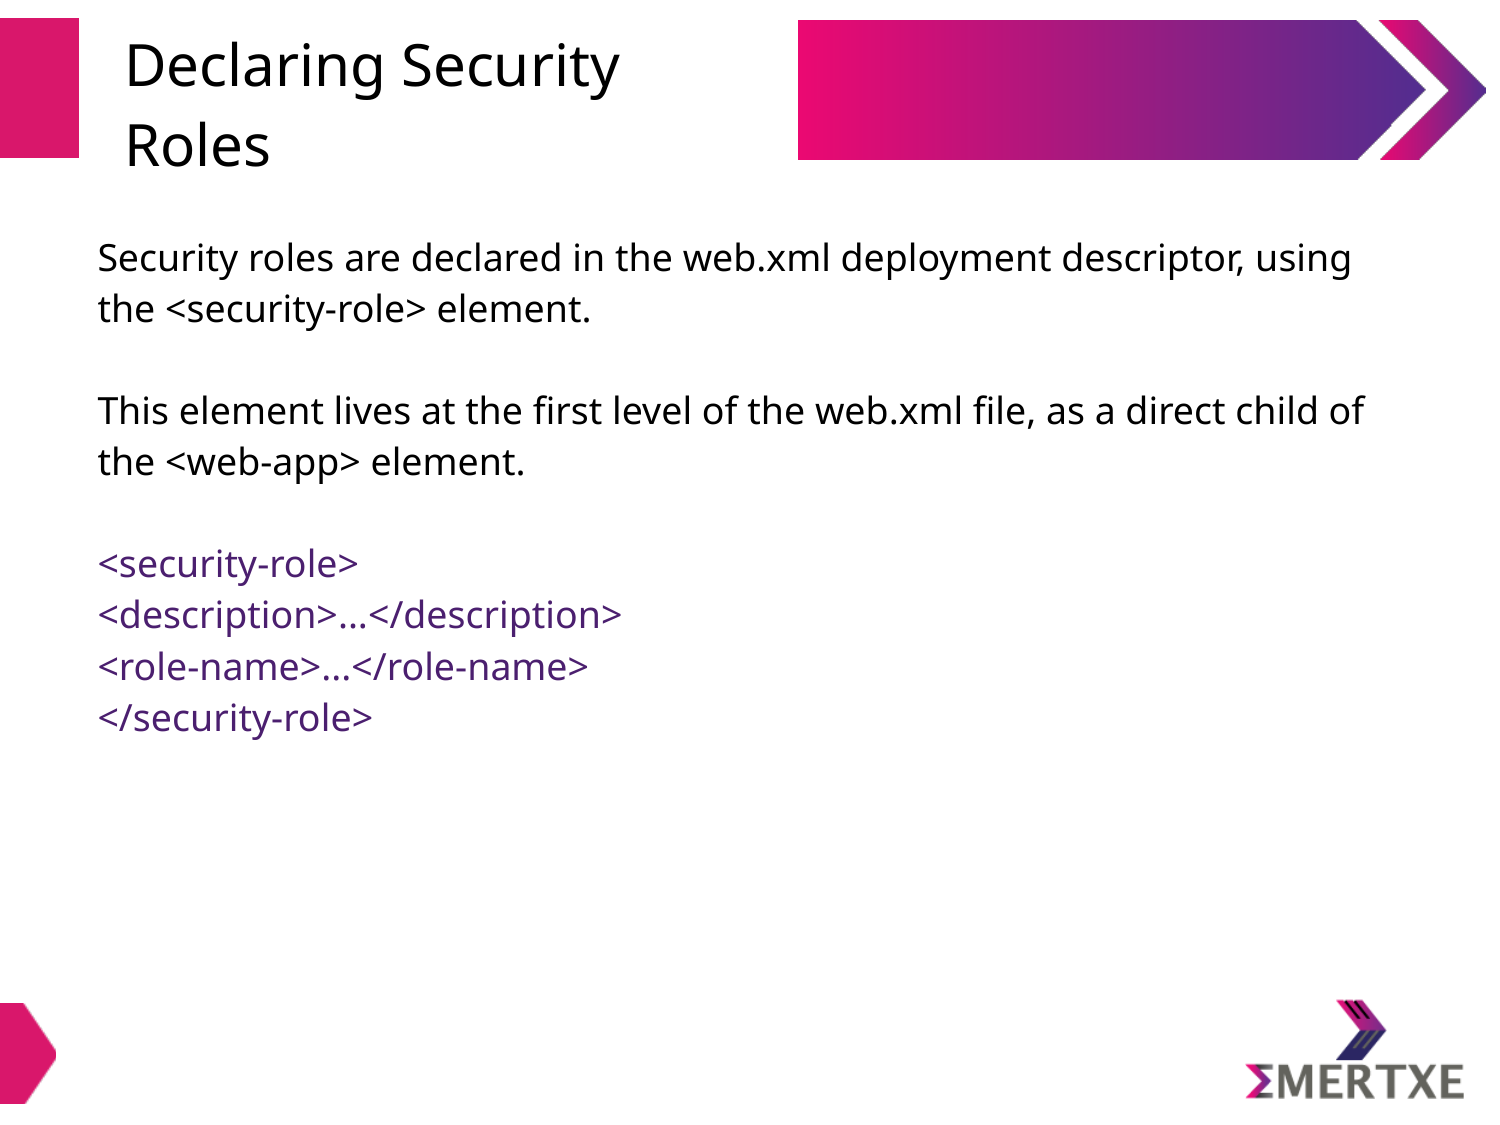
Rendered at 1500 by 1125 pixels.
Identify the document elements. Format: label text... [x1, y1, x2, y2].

picture [798, 20, 1486, 160]
text_box Security roles are declared in the web.xml deployment descriptor, using the <security-role> element. This element lives at the first level of the web.xml file, as a direct child of the <web-app> element. <security-role> <description>...</description> <role-name>...</role-name> </security-role> [82, 224, 1406, 680]
text_box Declaring Security Roles [109, 17, 724, 169]
picture [1245, 996, 1465, 1099]
